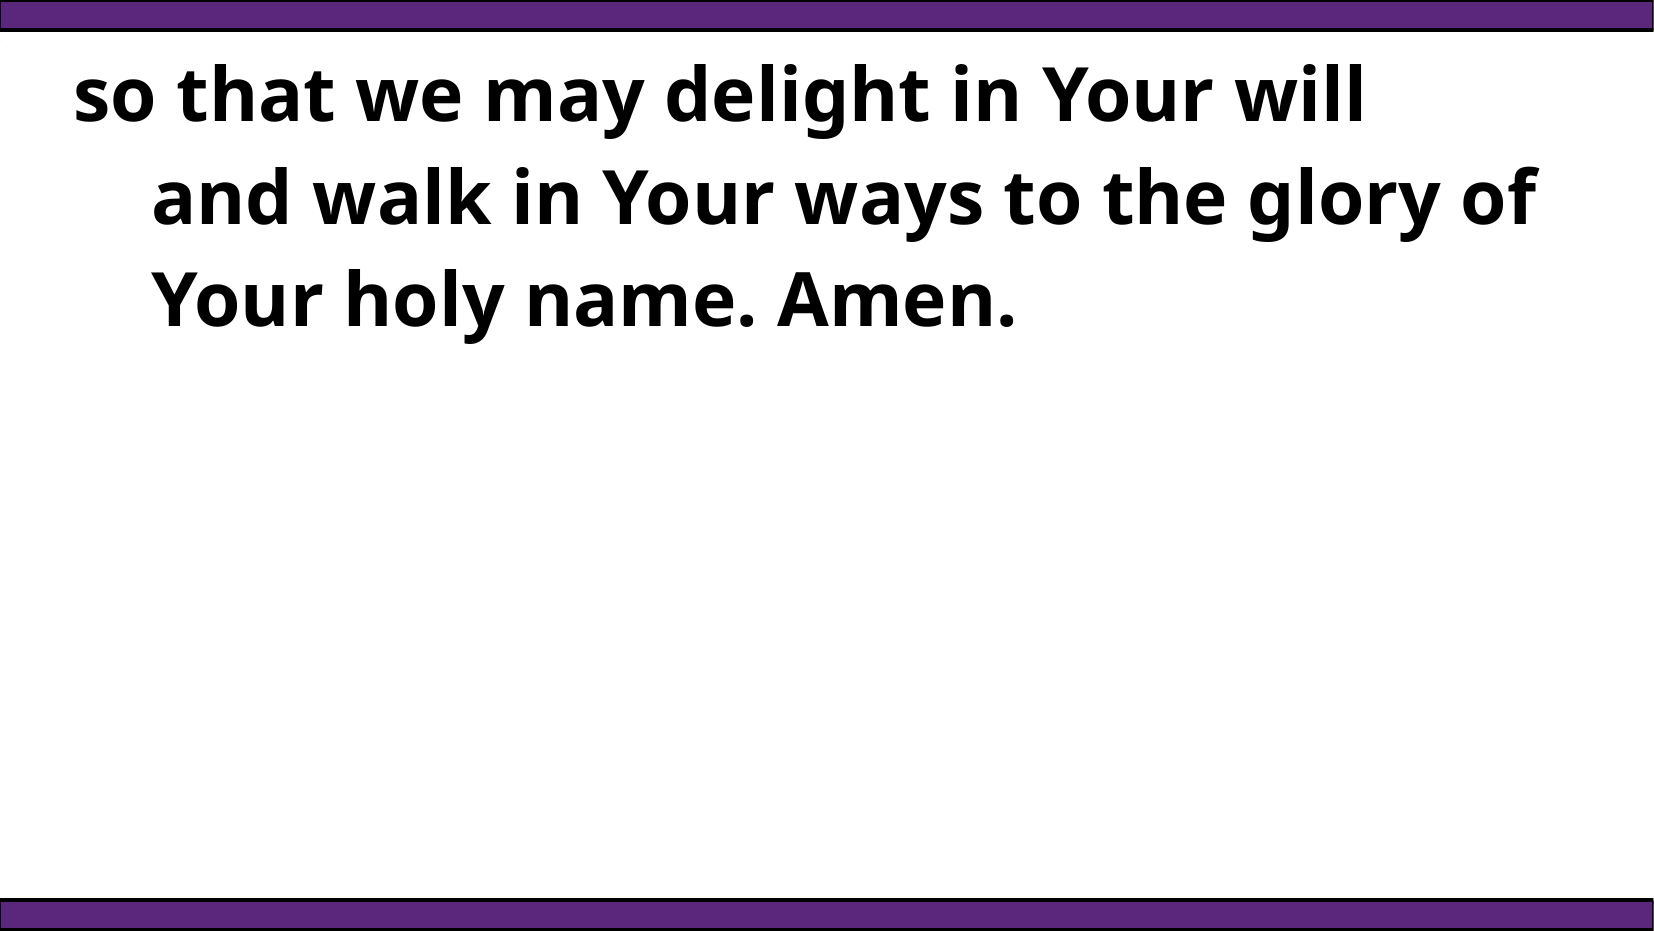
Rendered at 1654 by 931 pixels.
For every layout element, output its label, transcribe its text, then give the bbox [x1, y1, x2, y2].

picture [0, 31, 1654, 900]
text_box [0, 900, 1654, 931]
text_box [0, 0, 1654, 31]
text_box so that we may delight in Your will and walk in Your ways to the glory of Your holy name. Amen. [58, 34, 1589, 349]
